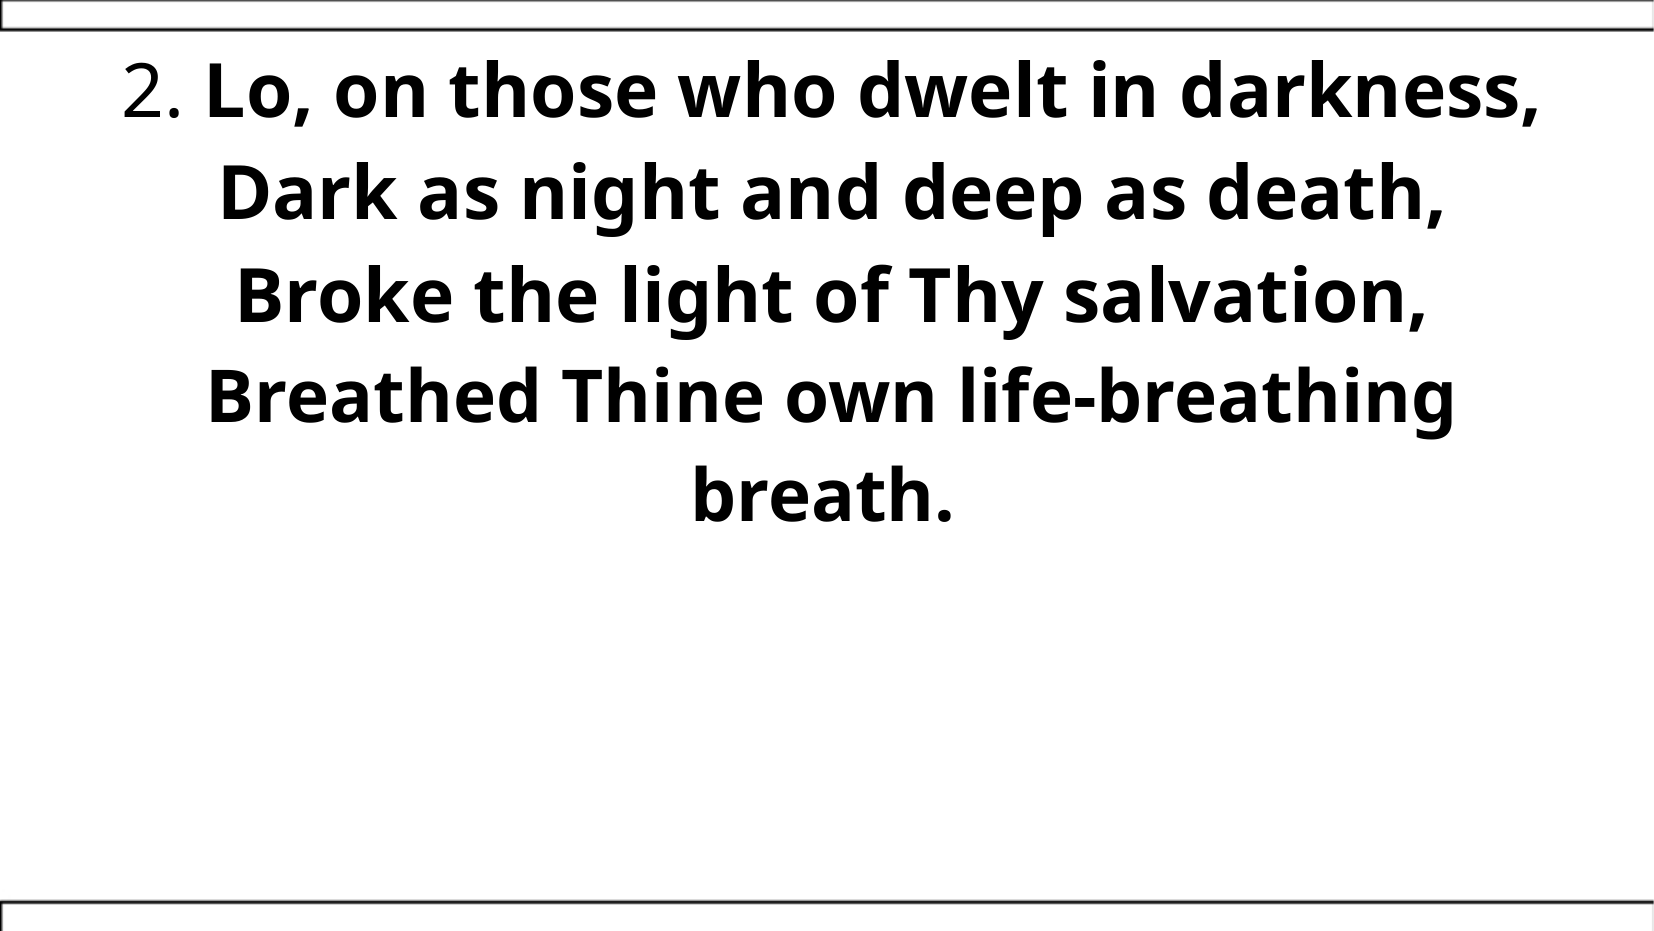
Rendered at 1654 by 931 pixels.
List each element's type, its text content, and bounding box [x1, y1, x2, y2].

text_box 2. Lo, on those who dwelt in darkness, Dark as night and deep as death, Broke the light of Thy salvation, Breathed Thine own life-breathing breath. [75, 30, 1591, 544]
picture [0, 0, 1654, 931]
